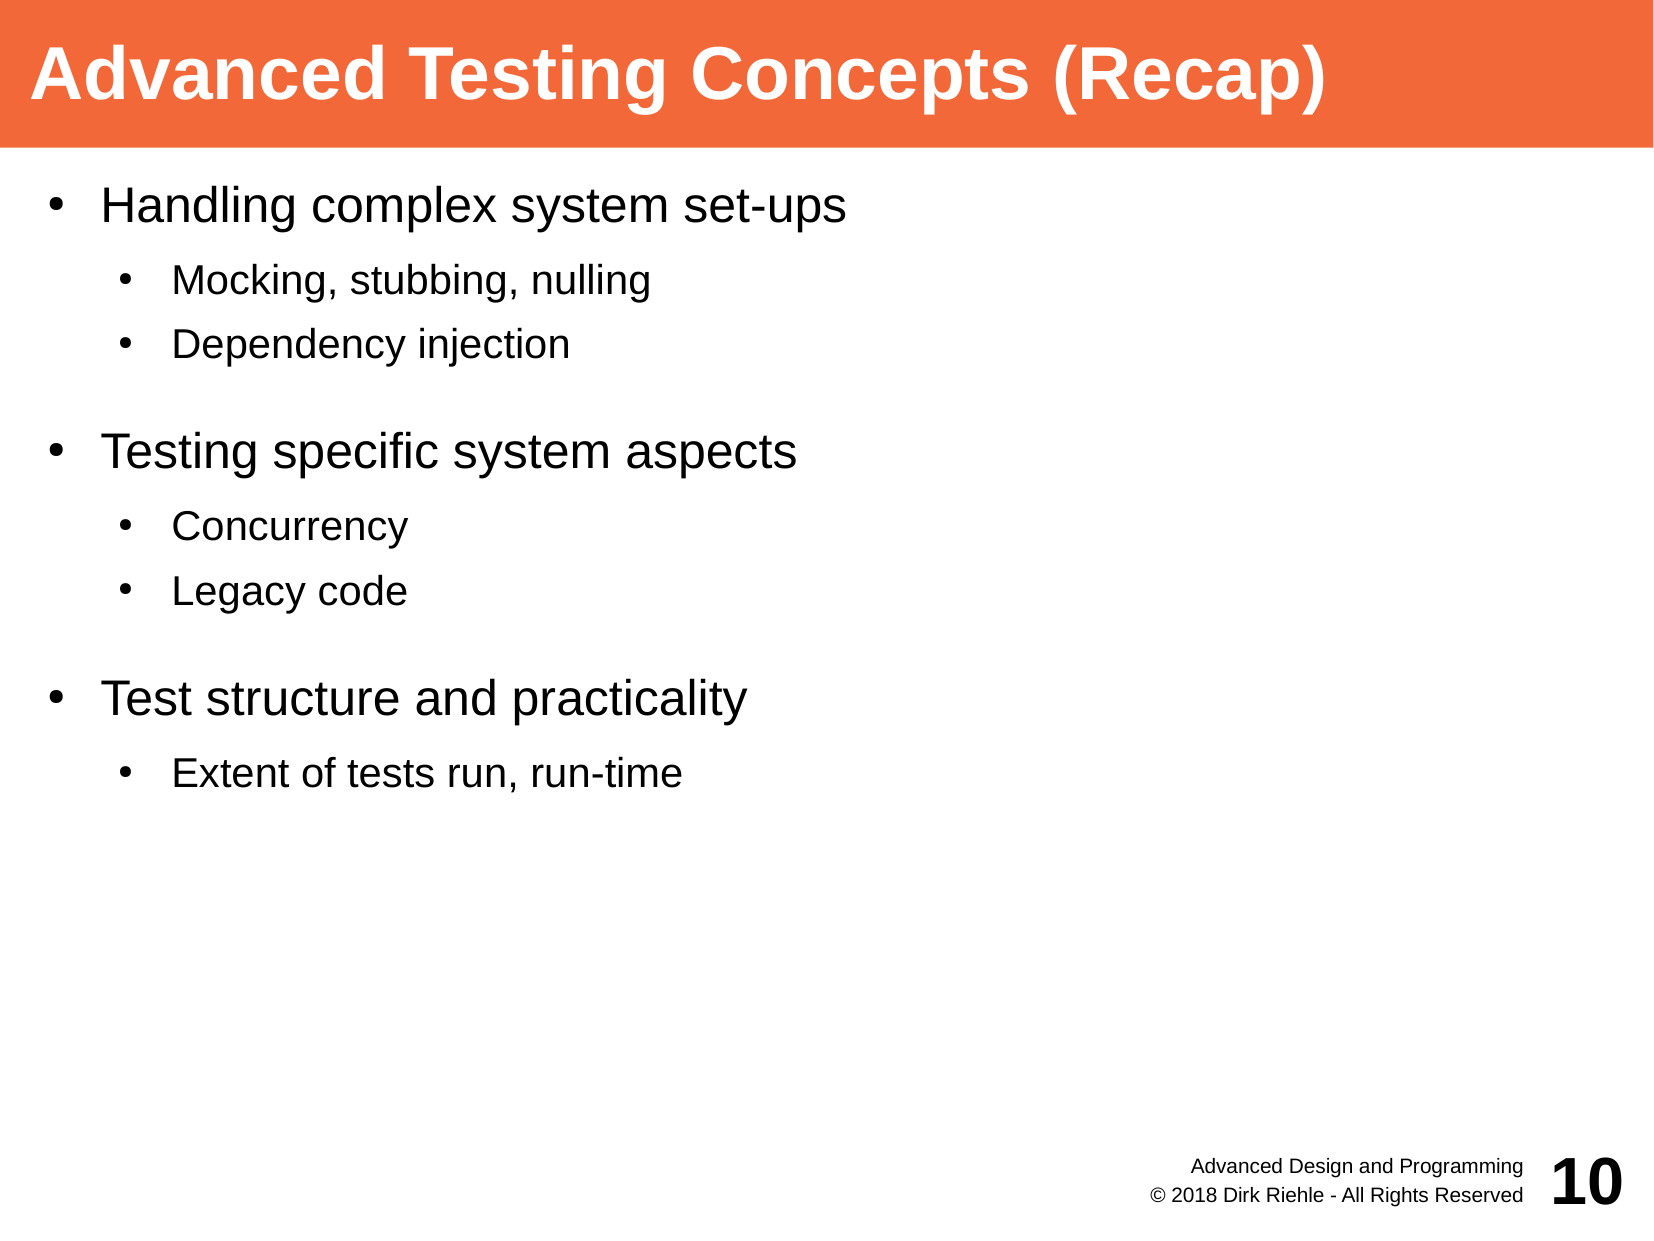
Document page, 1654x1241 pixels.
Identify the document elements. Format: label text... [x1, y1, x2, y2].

title Advanced Testing Concepts (Recap) [0, 0, 1654, 148]
list Handling complex system set-ups Mocking, stubbing, nulling Dependency injection Testing specific system aspects Concurrency Legacy code Test structure and practicality Extent of tests run, run-time [29, 177, 1625, 1063]
